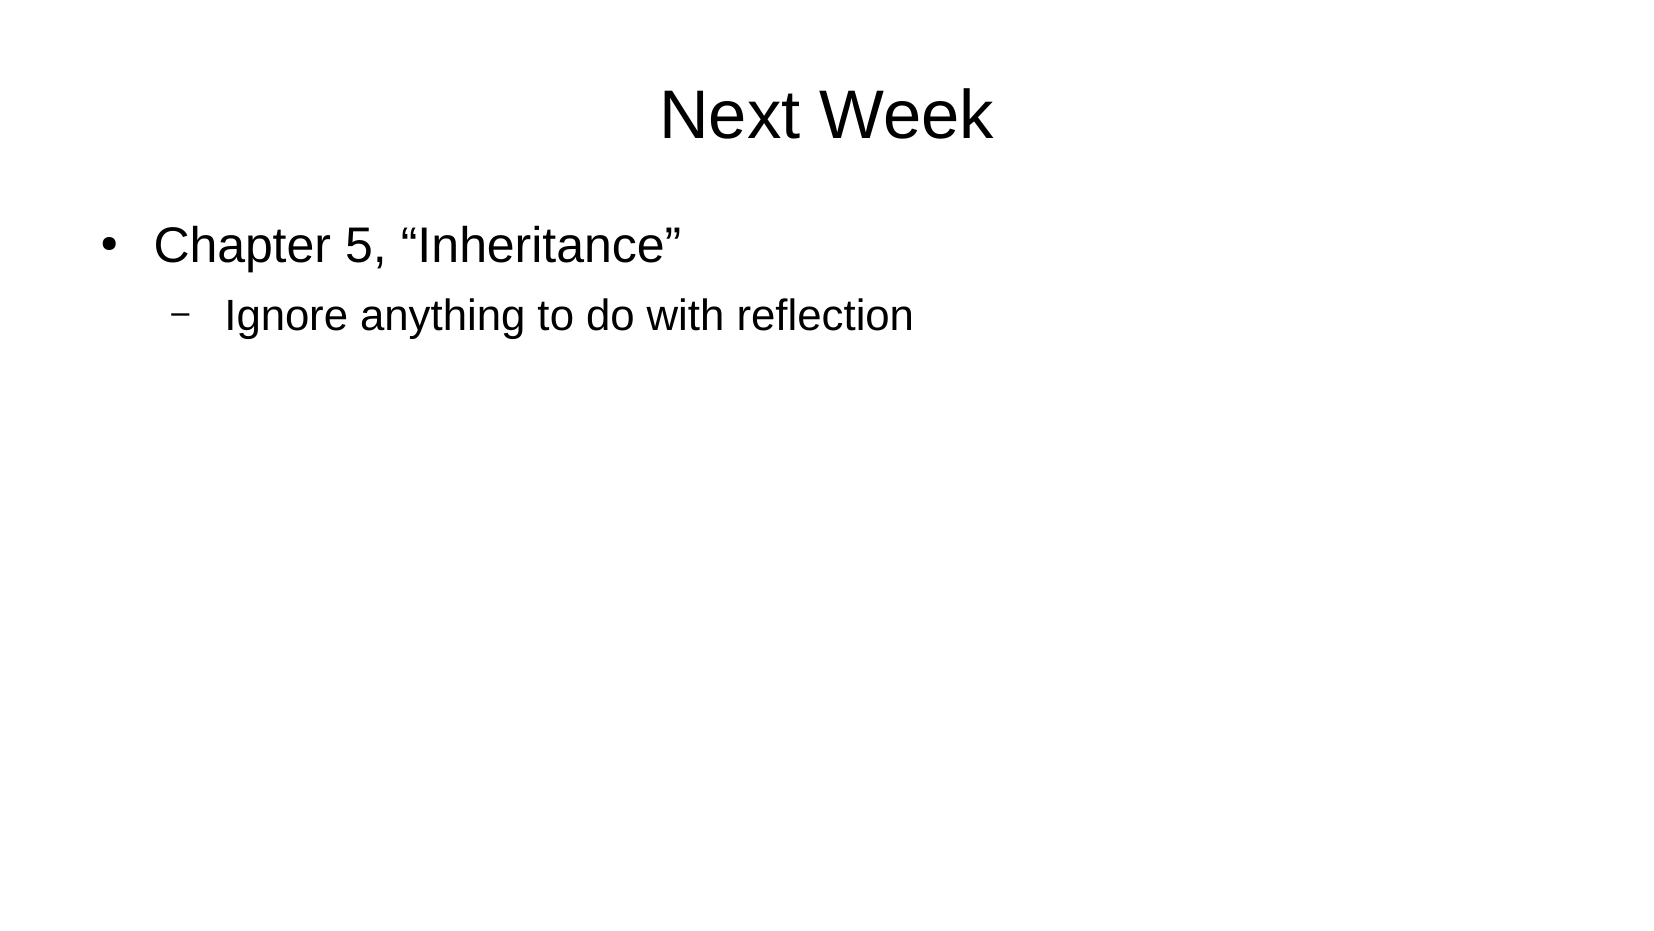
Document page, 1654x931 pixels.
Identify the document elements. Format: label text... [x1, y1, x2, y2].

title Next Week [82, 37, 1571, 193]
list Chapter 5, “Inheritance” Ignore anything to do with reflection [82, 217, 1571, 758]
